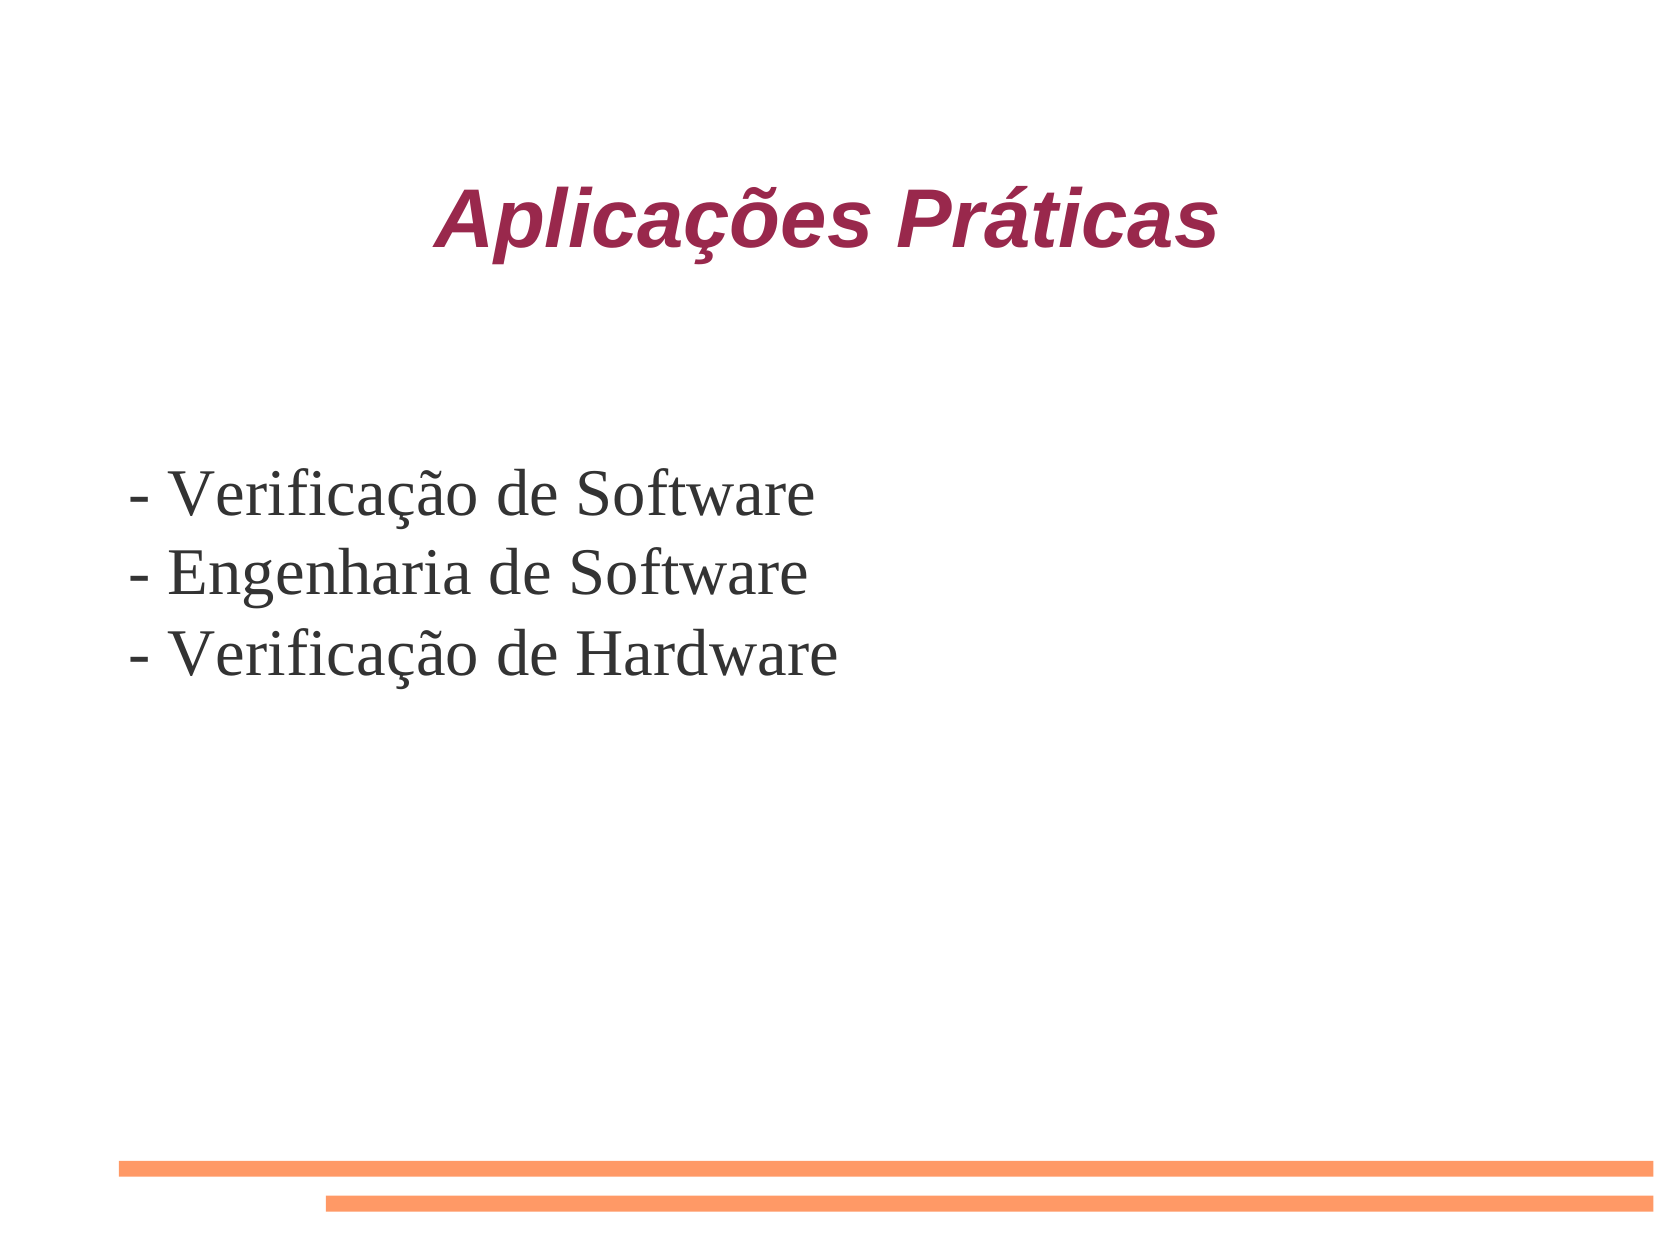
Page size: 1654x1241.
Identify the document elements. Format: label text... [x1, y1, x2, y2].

list - Verificação de Software - Engenharia de Software - Verificação de Hardware [129, 295, 1510, 1133]
title Aplicações Práticas [121, 114, 1534, 322]
